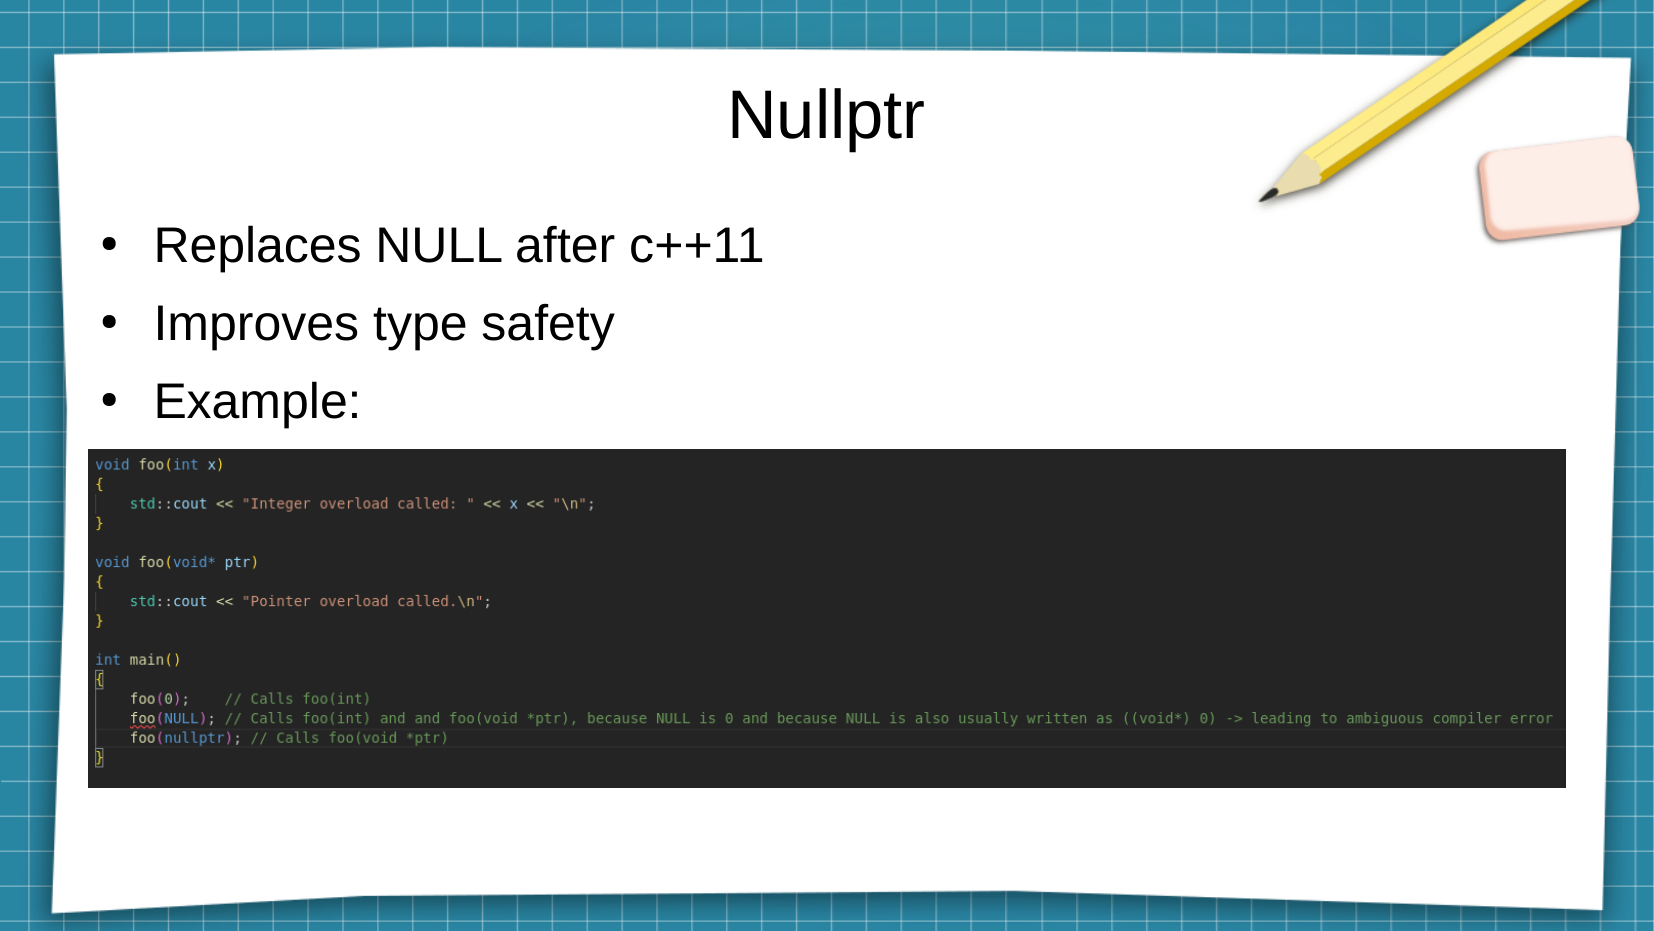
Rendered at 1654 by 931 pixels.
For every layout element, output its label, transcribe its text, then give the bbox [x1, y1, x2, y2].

list Replaces NULL after c++11 Improves type safety Example: [82, 217, 1571, 758]
title Nullptr [82, 37, 1571, 193]
picture [0, 0, 1654, 931]
